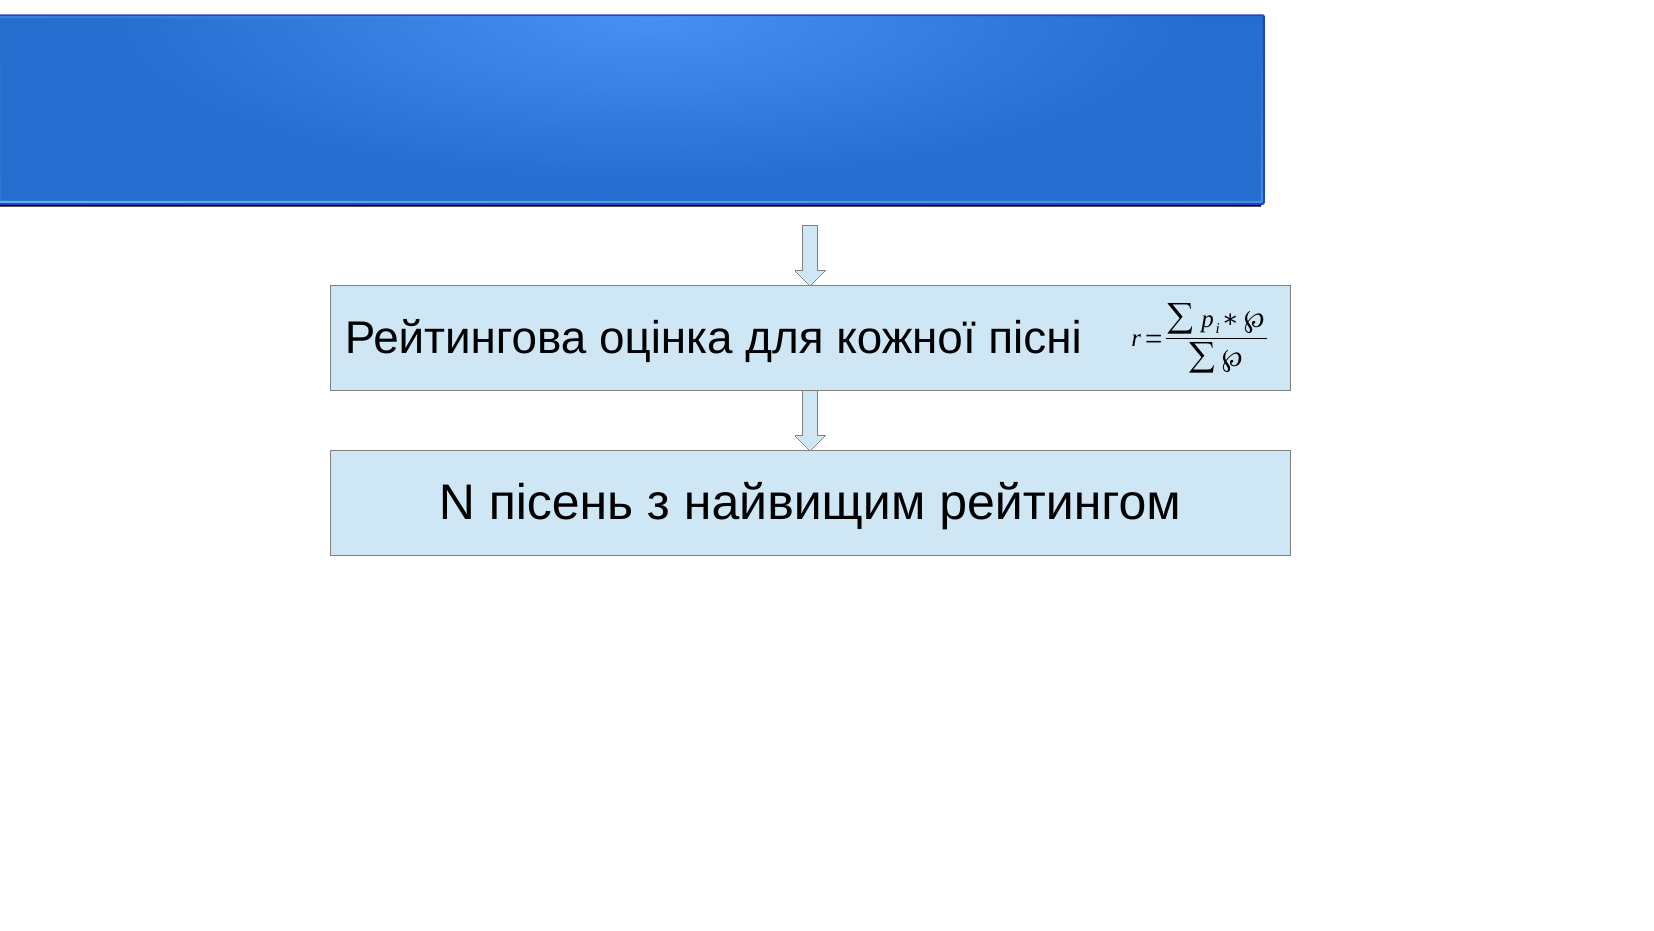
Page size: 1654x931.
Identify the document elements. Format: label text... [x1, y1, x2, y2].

text_box [795, 225, 826, 286]
chart [1125, 302, 1274, 376]
text_box N пісень з найвищим рейтингом [330, 450, 1291, 556]
text_box Рейтингова оцінка для кожної пісні [330, 285, 1291, 391]
text_box [795, 390, 826, 450]
